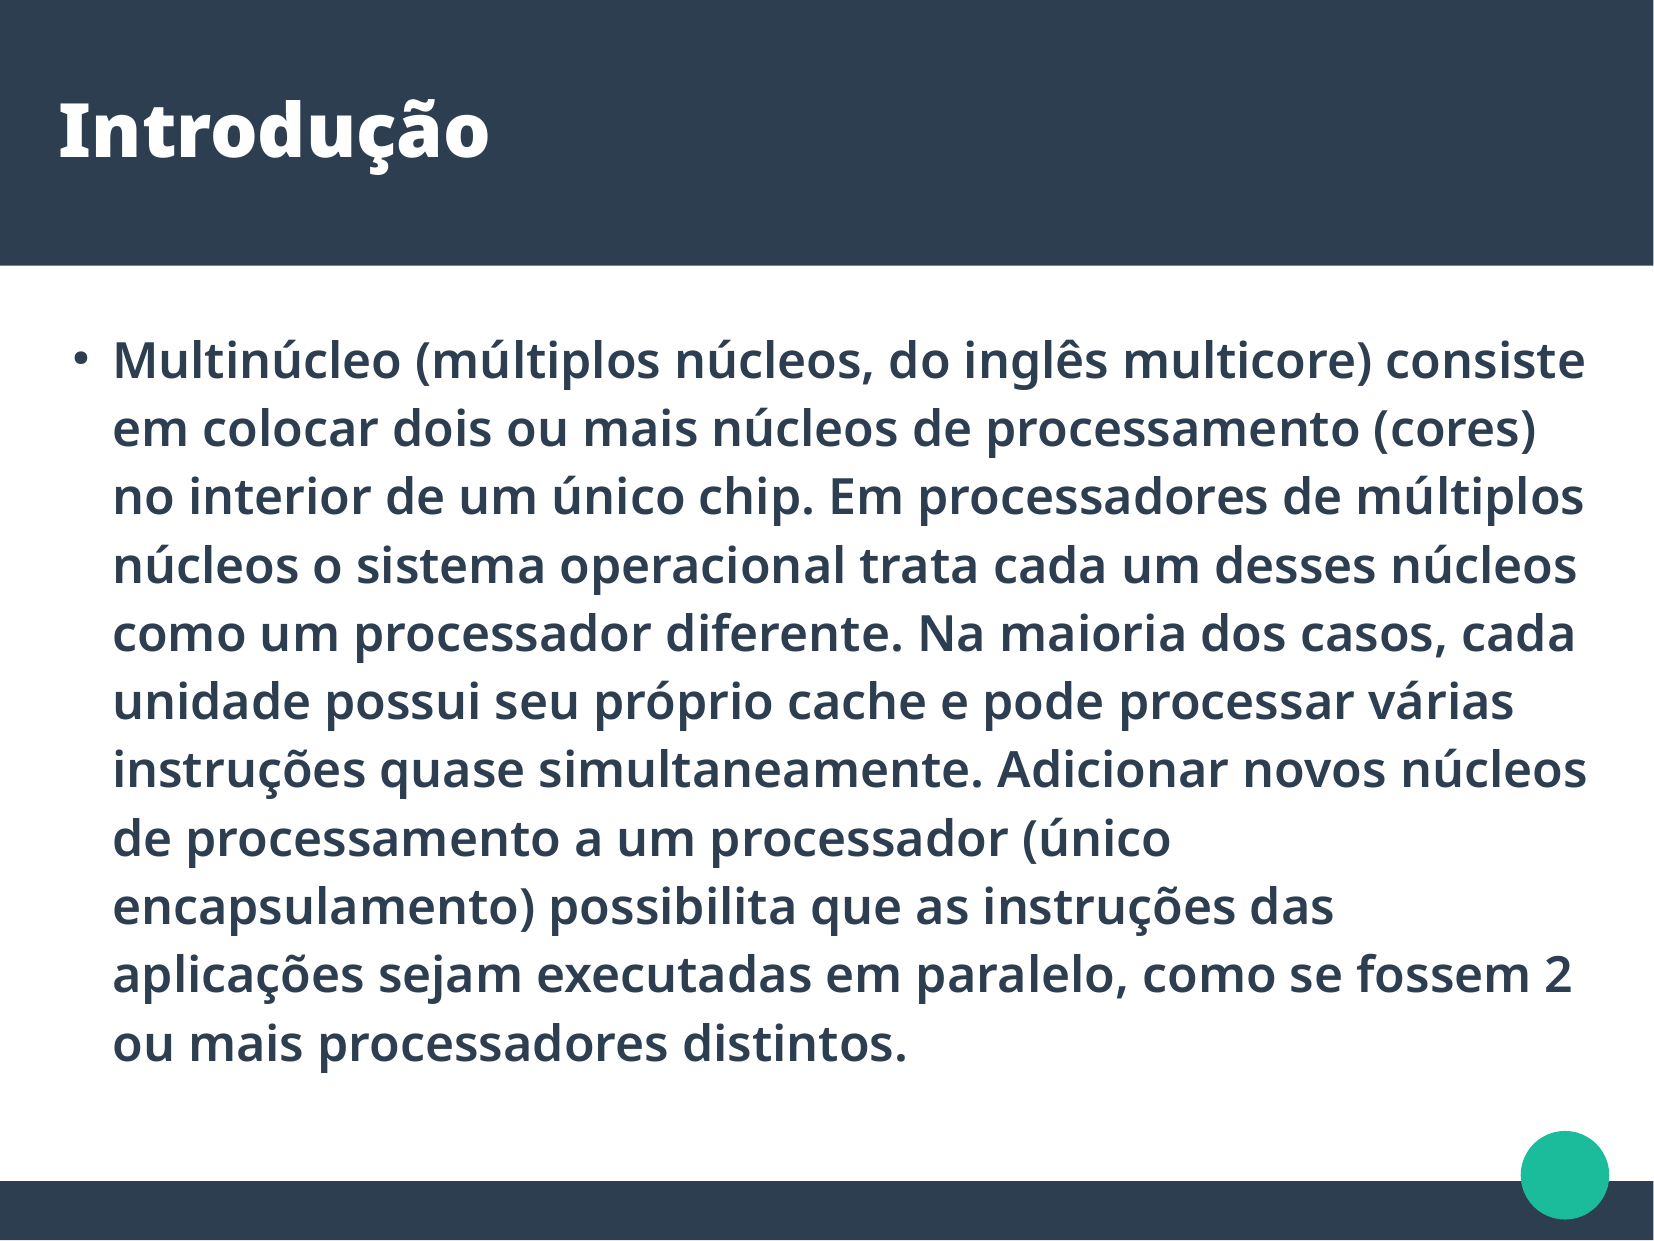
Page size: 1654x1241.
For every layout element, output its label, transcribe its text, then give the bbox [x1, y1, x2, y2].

title Introdução [59, 49, 1595, 207]
list Multinúcleo (múltiplos núcleos, do inglês multicore) consiste em colocar dois ou mais núcleos de processamento (cores) no interior de um único chip. Em processadores de múltiplos núcleos o sistema operacional trata cada um desses núcleos como um processador diferente. Na maioria dos casos, cada unidade possui seu próprio cache e pode processar várias instruções quase simultaneamente. Adicionar novos núcleos de processamento a um processador (único encapsulamento) possibilita que as instruções das aplicações sejam executadas em paralelo, como se fossem 2 ou mais processadores distintos. [59, 324, 1595, 1152]
